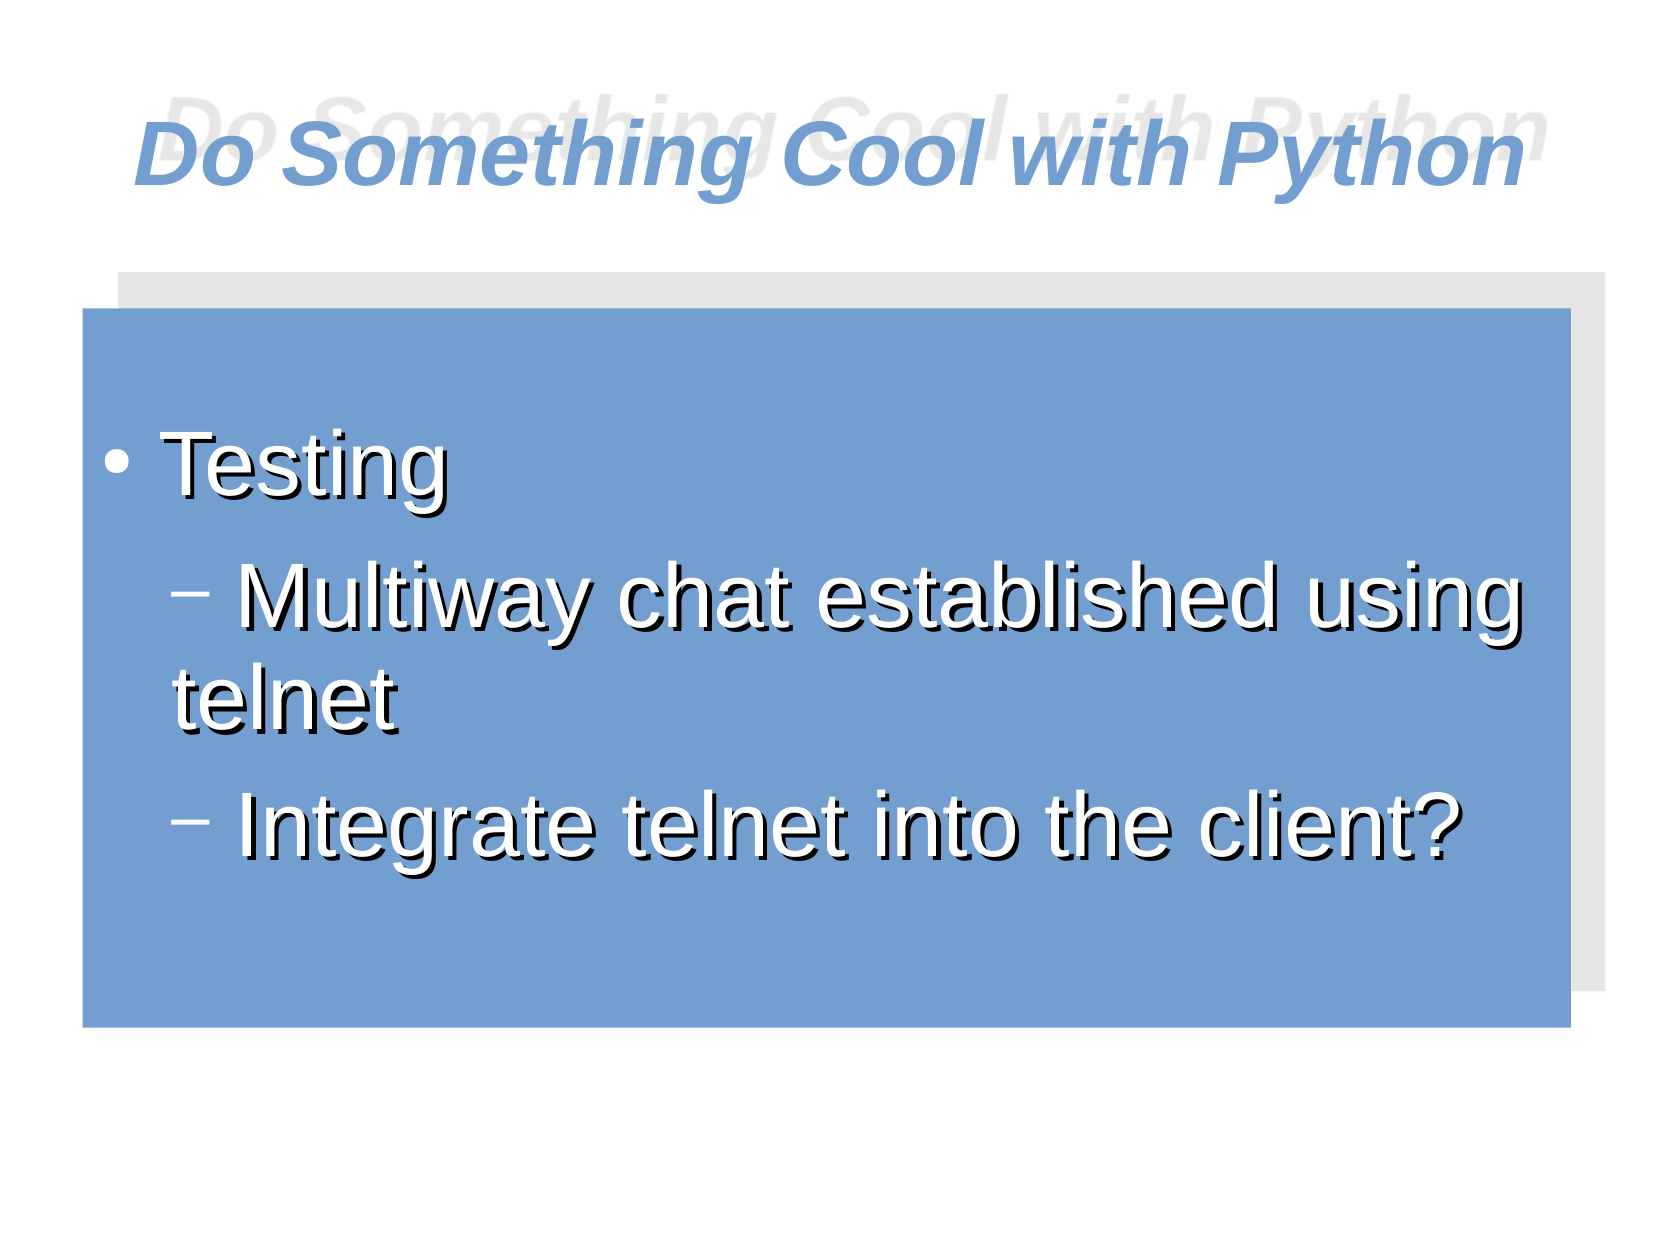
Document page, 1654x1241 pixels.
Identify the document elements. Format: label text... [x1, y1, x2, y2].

list Testing Multiway chat established using telnet Integrate telnet into the client? [82, 308, 1571, 1028]
title Do Something Cool with Python [87, 50, 1576, 258]
